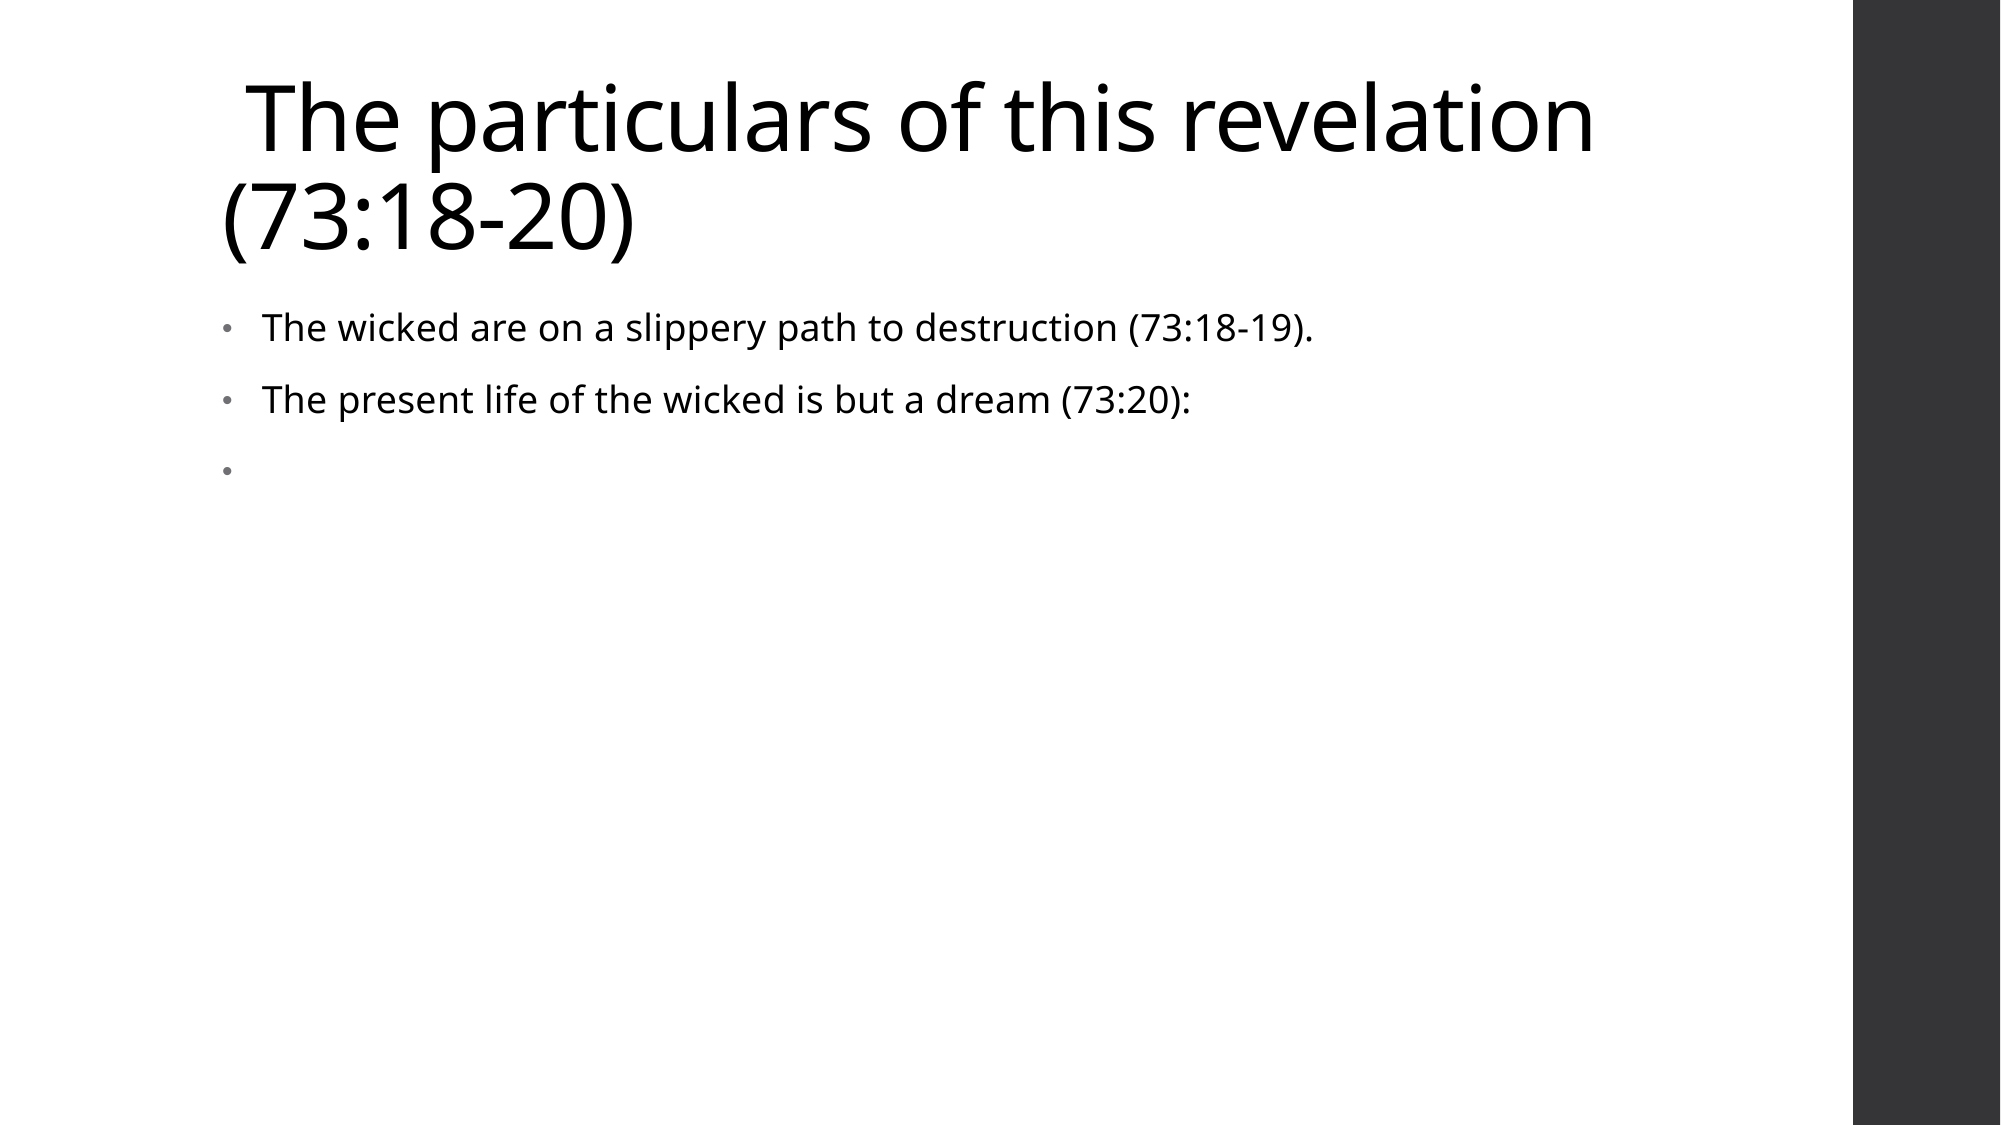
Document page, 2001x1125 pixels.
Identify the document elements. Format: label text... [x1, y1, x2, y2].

title The particulars of this revelation (73:18-20) [206, 60, 1797, 278]
list The wicked are on a slippery path to destruction (73:18-19). The present life of the wicked is but a dream (73:20): [206, 299, 1617, 1014]
